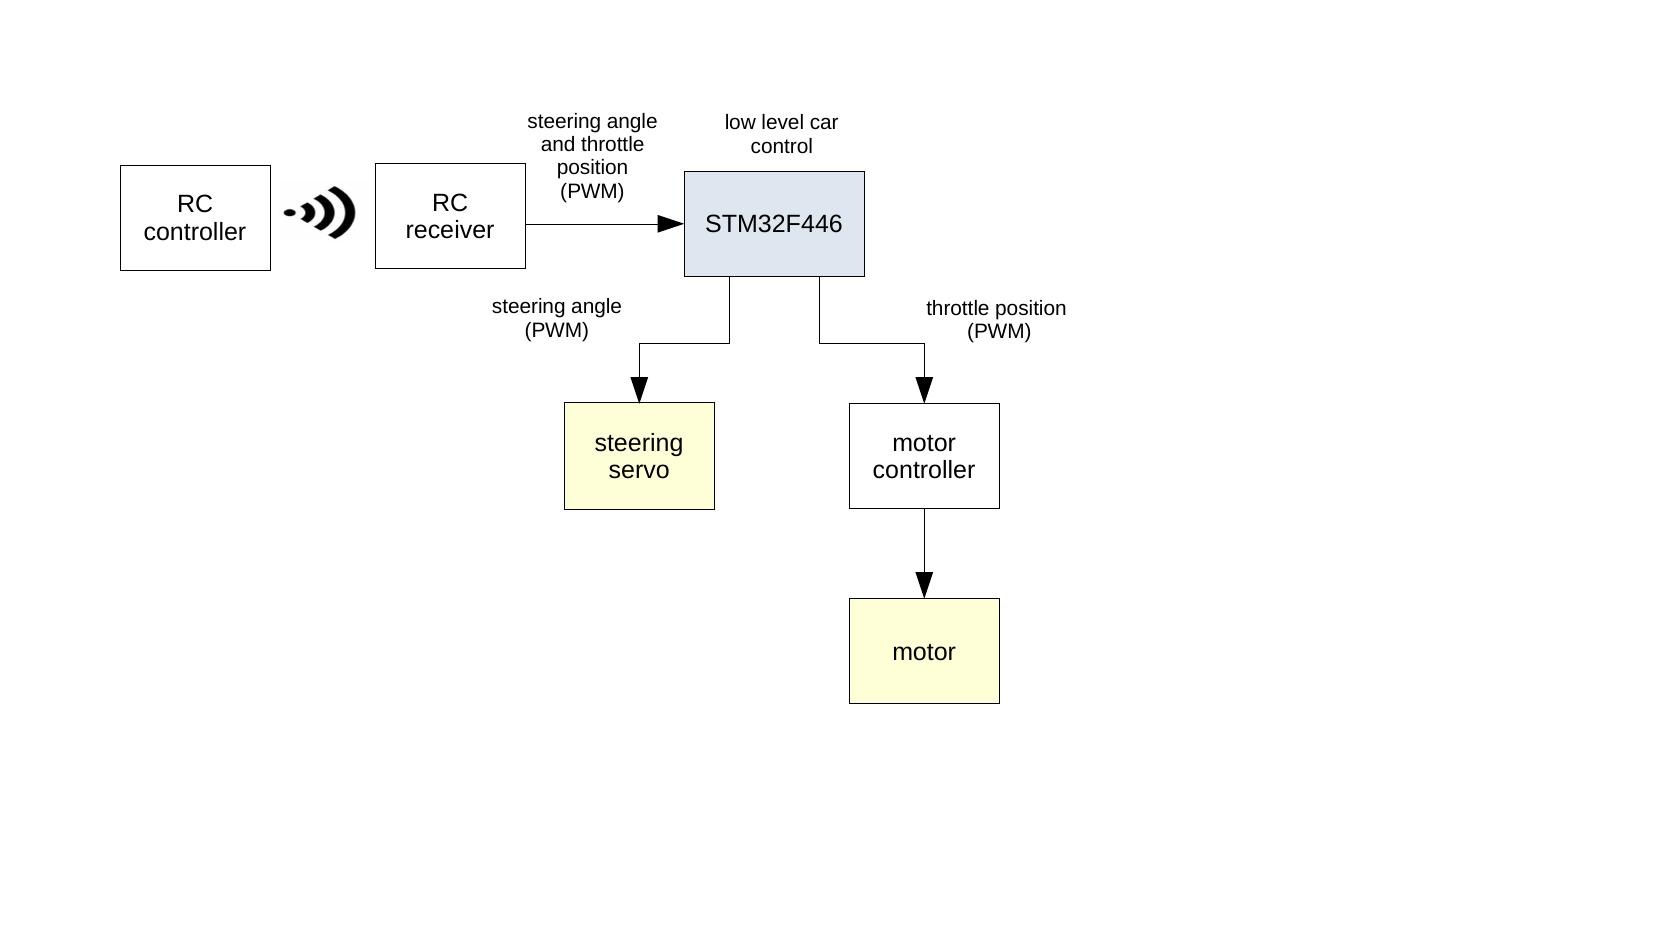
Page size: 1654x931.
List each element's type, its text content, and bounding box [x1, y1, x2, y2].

text_box RC controller [120, 165, 271, 271]
text_box throttle position (PWM) [909, 289, 1090, 359]
picture [278, 181, 368, 242]
text_box steering servo [564, 402, 715, 510]
text_box steering angle and throttle position (PWM) [510, 102, 676, 211]
text_box motor [849, 598, 1000, 704]
text_box low level car control [699, 103, 865, 166]
text_box RC receiver [375, 163, 526, 269]
text_box motor controller [849, 403, 1000, 509]
text_box steering angle (PWM) [474, 287, 640, 359]
text_box STM32F446 [684, 171, 865, 277]
